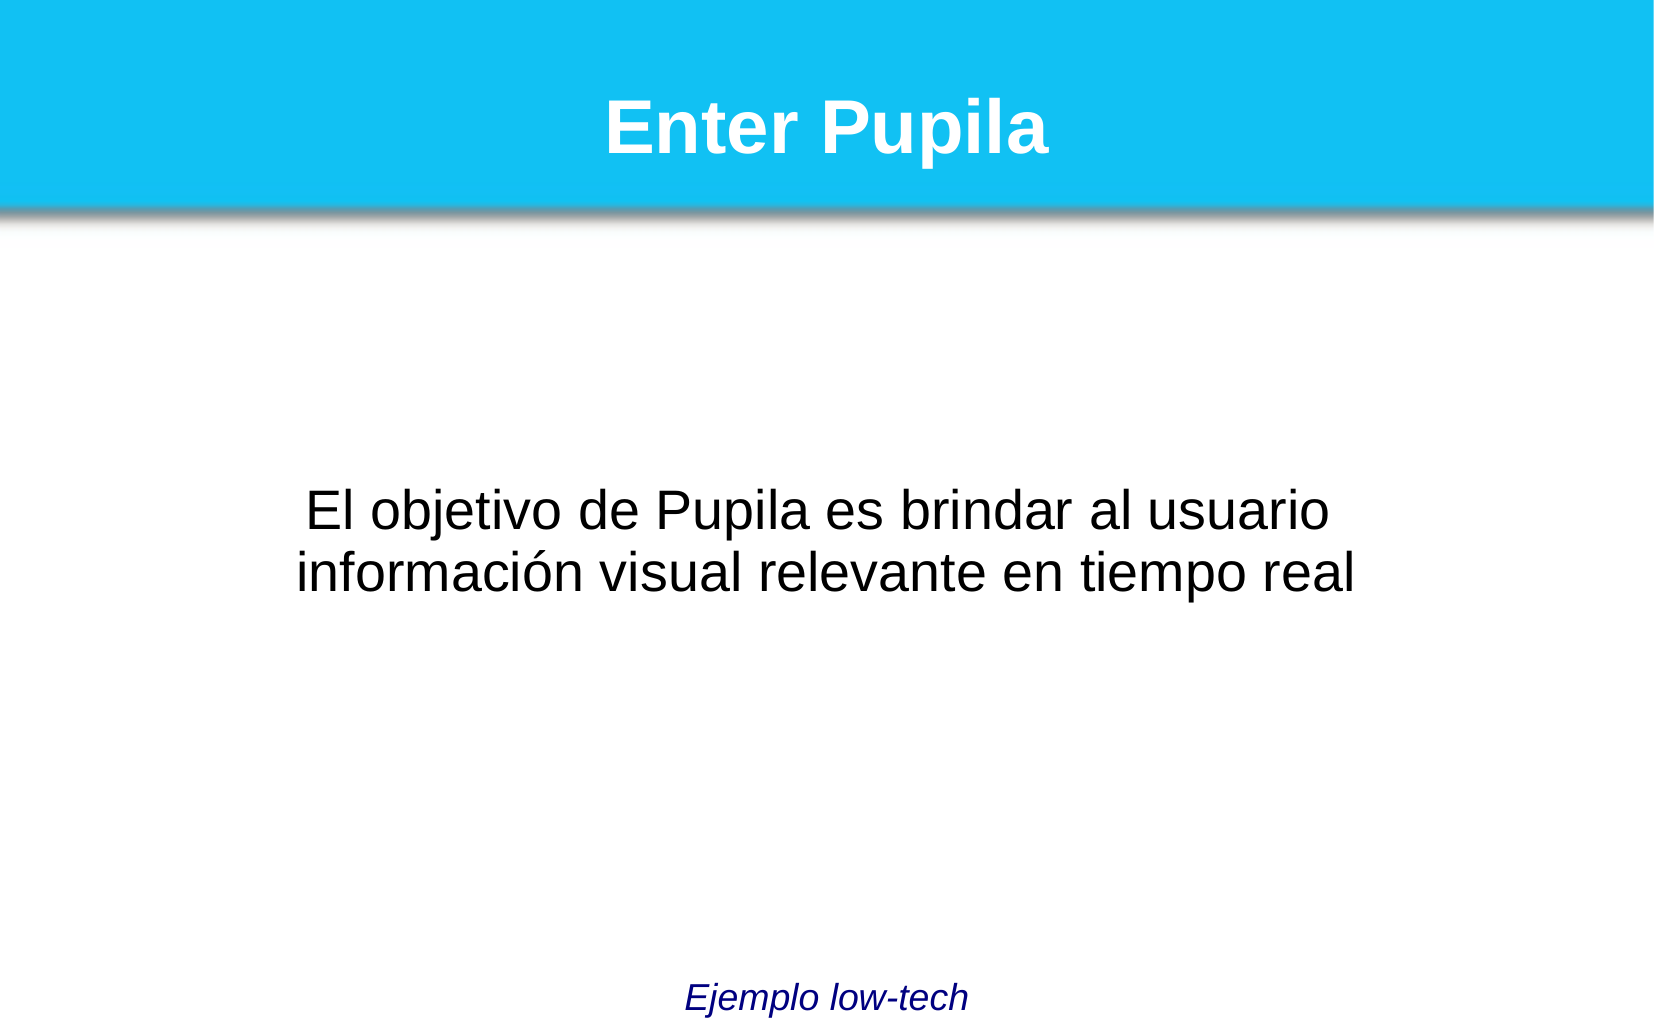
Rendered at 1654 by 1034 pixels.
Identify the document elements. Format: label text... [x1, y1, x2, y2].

subtitle El objetivo de Pupila es brindar al usuario información visual relevante en tiempo real [82, 241, 1571, 842]
title Enter Pupila [82, 41, 1571, 214]
picture [0, 203, 1654, 1034]
text_box Ejemplo low-tech [669, 968, 984, 1026]
